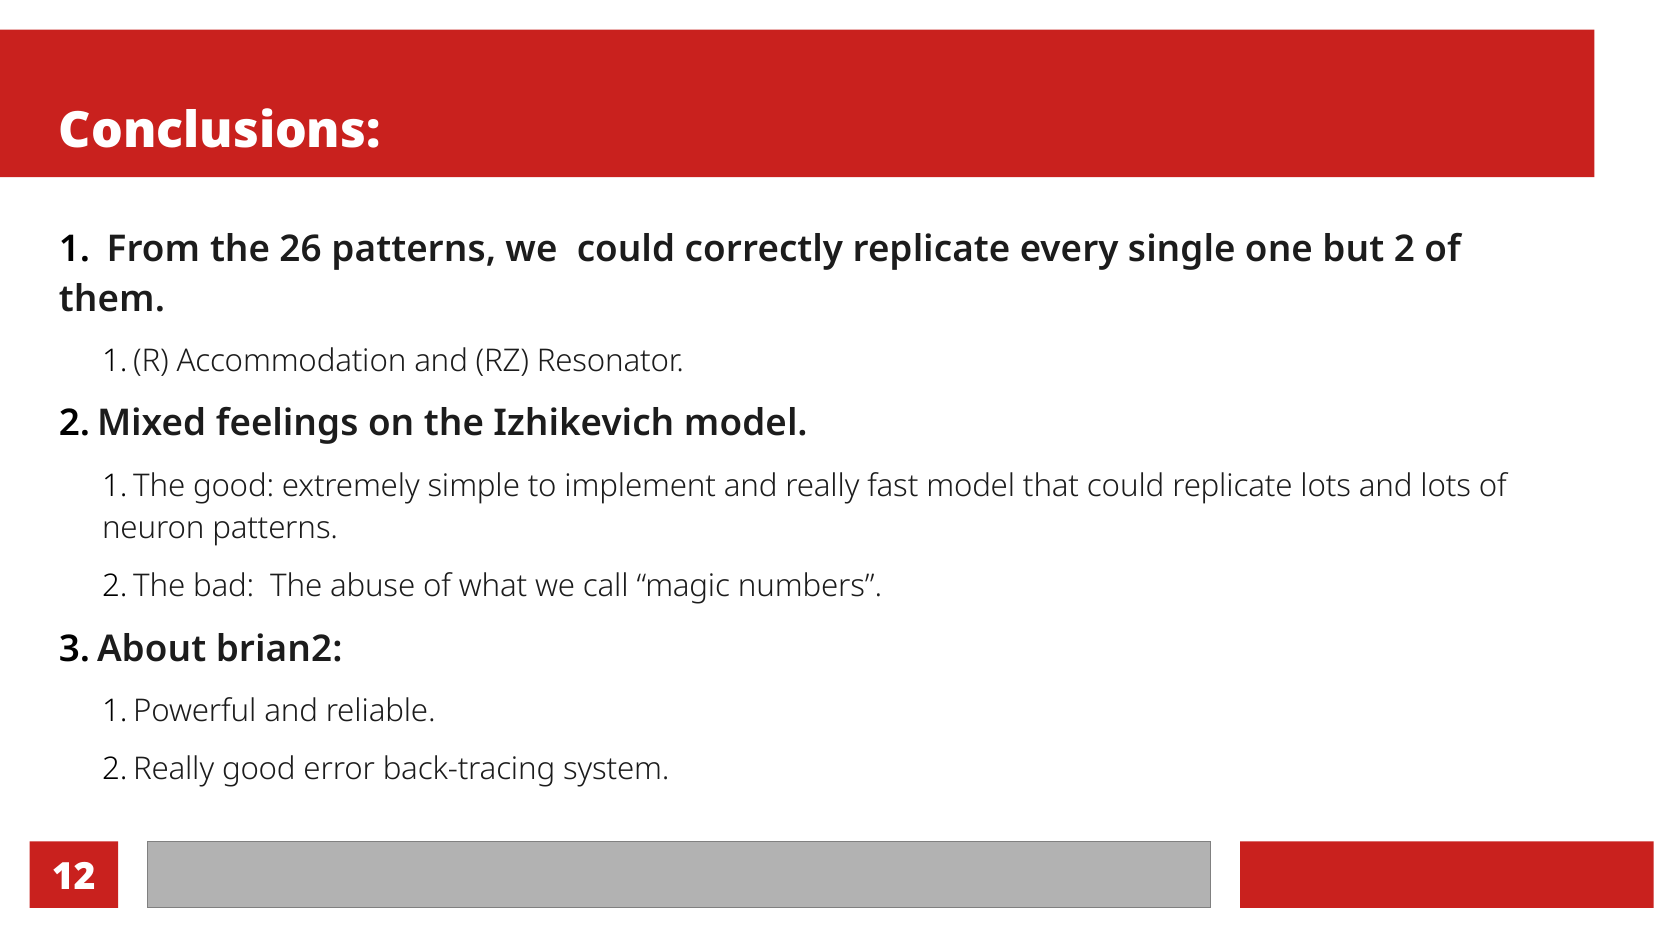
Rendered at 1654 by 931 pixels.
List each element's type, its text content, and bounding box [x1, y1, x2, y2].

title Conclusions: [59, 44, 1595, 163]
list From the 26 patterns, we could correctly replicate every single one but 2 of them. (R) Accommodation and (RZ) Resonator. Mixed feelings on the Izhikevich model. The good: extremely simple to implement and really fast model that could replicate lots and lots of neuron patterns. The bad: The abuse of what we call “magic numbers”. About brian2: Powerful and reliable. Really good error back-tracing system. [59, 221, 1565, 798]
